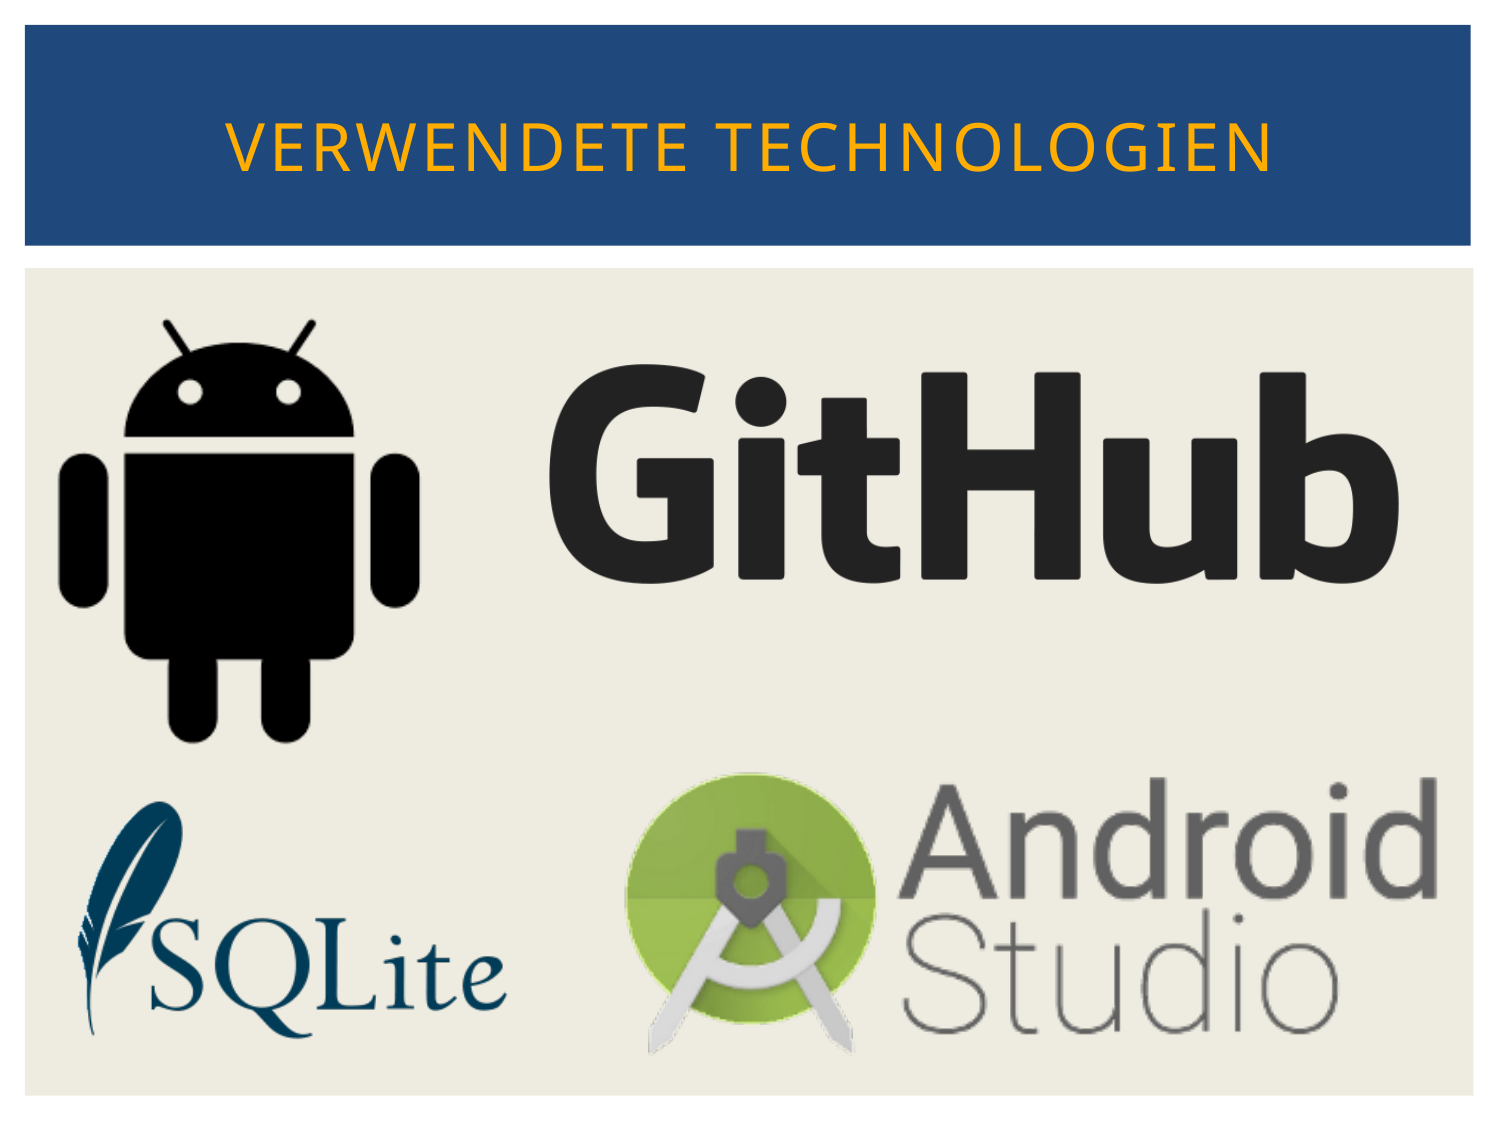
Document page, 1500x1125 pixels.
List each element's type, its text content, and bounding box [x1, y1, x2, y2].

picture [549, 363, 1400, 586]
picture [0, 283, 482, 765]
picture [621, 738, 1442, 1070]
text_box Verwendete Technologien [62, 58, 1438, 232]
picture [62, 796, 516, 1049]
